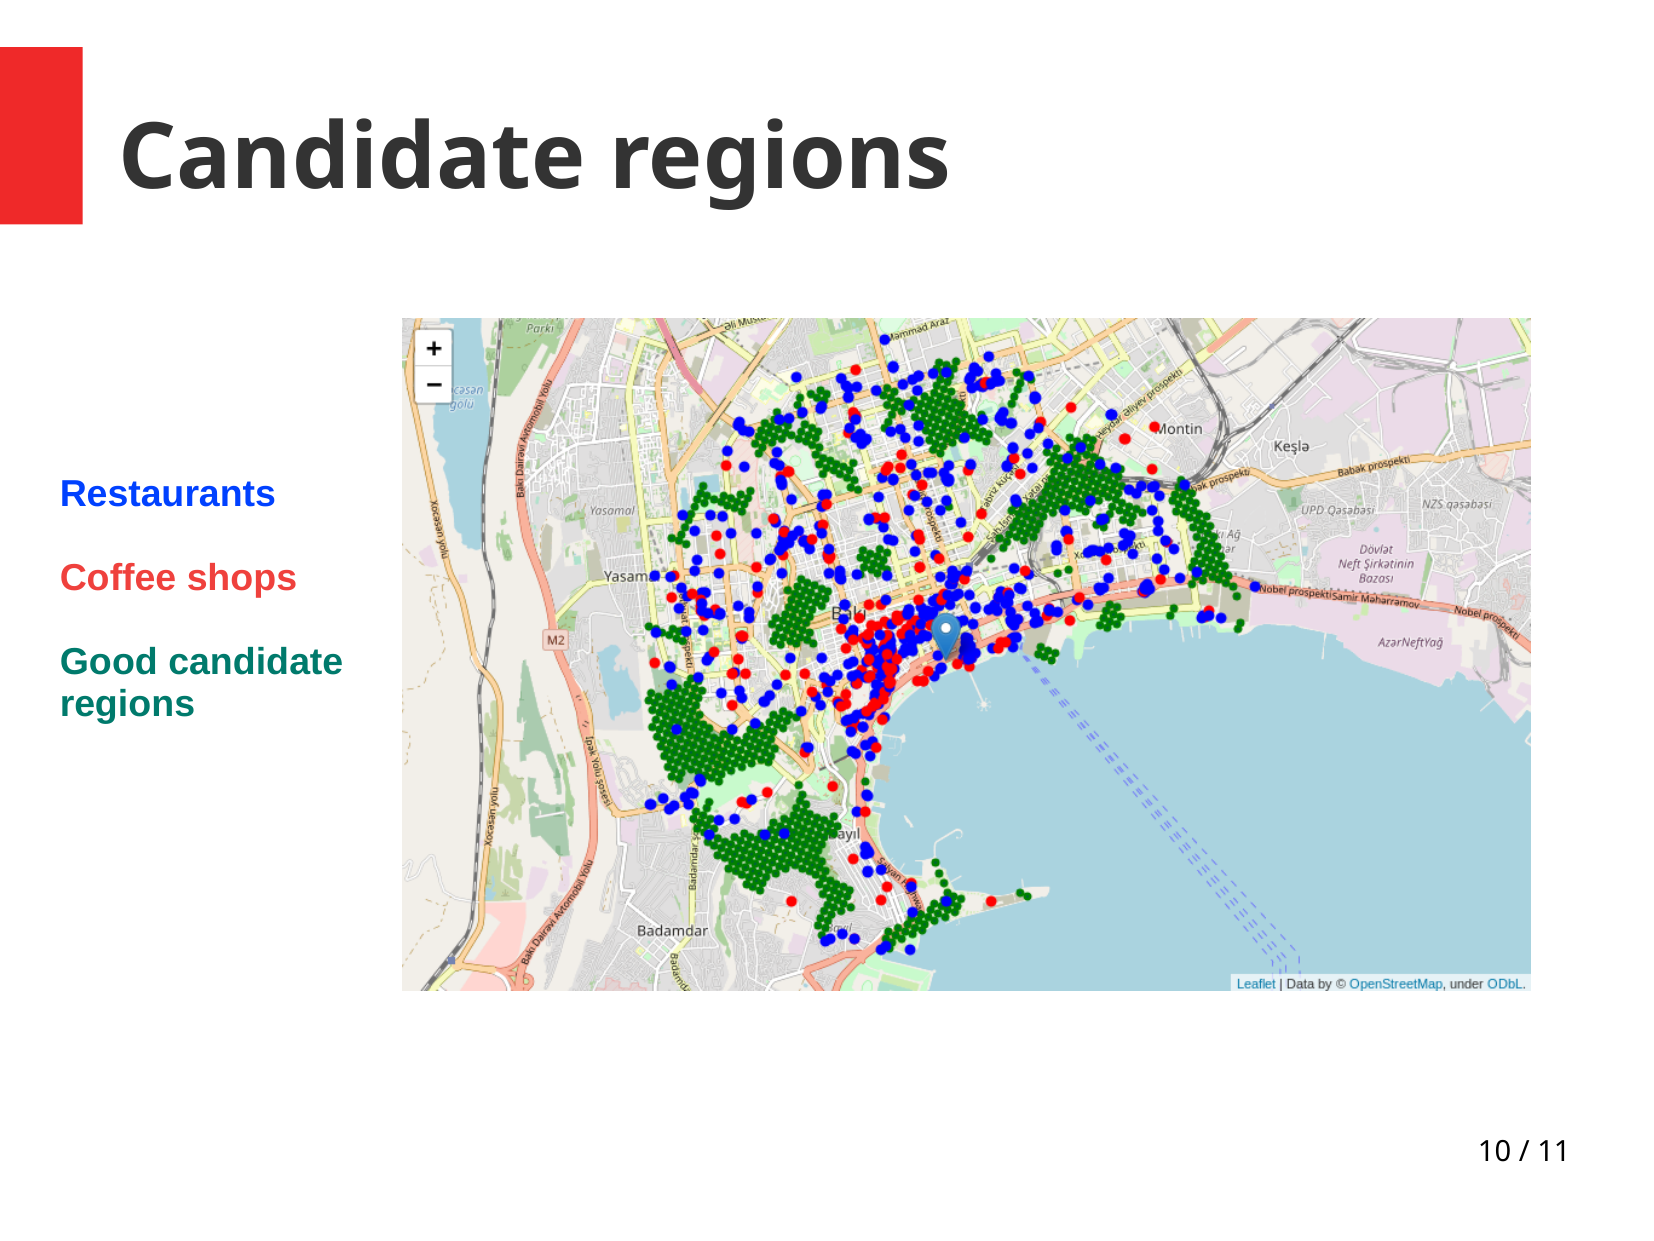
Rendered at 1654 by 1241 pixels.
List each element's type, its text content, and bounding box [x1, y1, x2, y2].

title Candidate regions [118, 49, 1571, 257]
text_box Restaurants Coffee shops Good candidate regions [45, 465, 359, 732]
picture [402, 318, 1531, 991]
